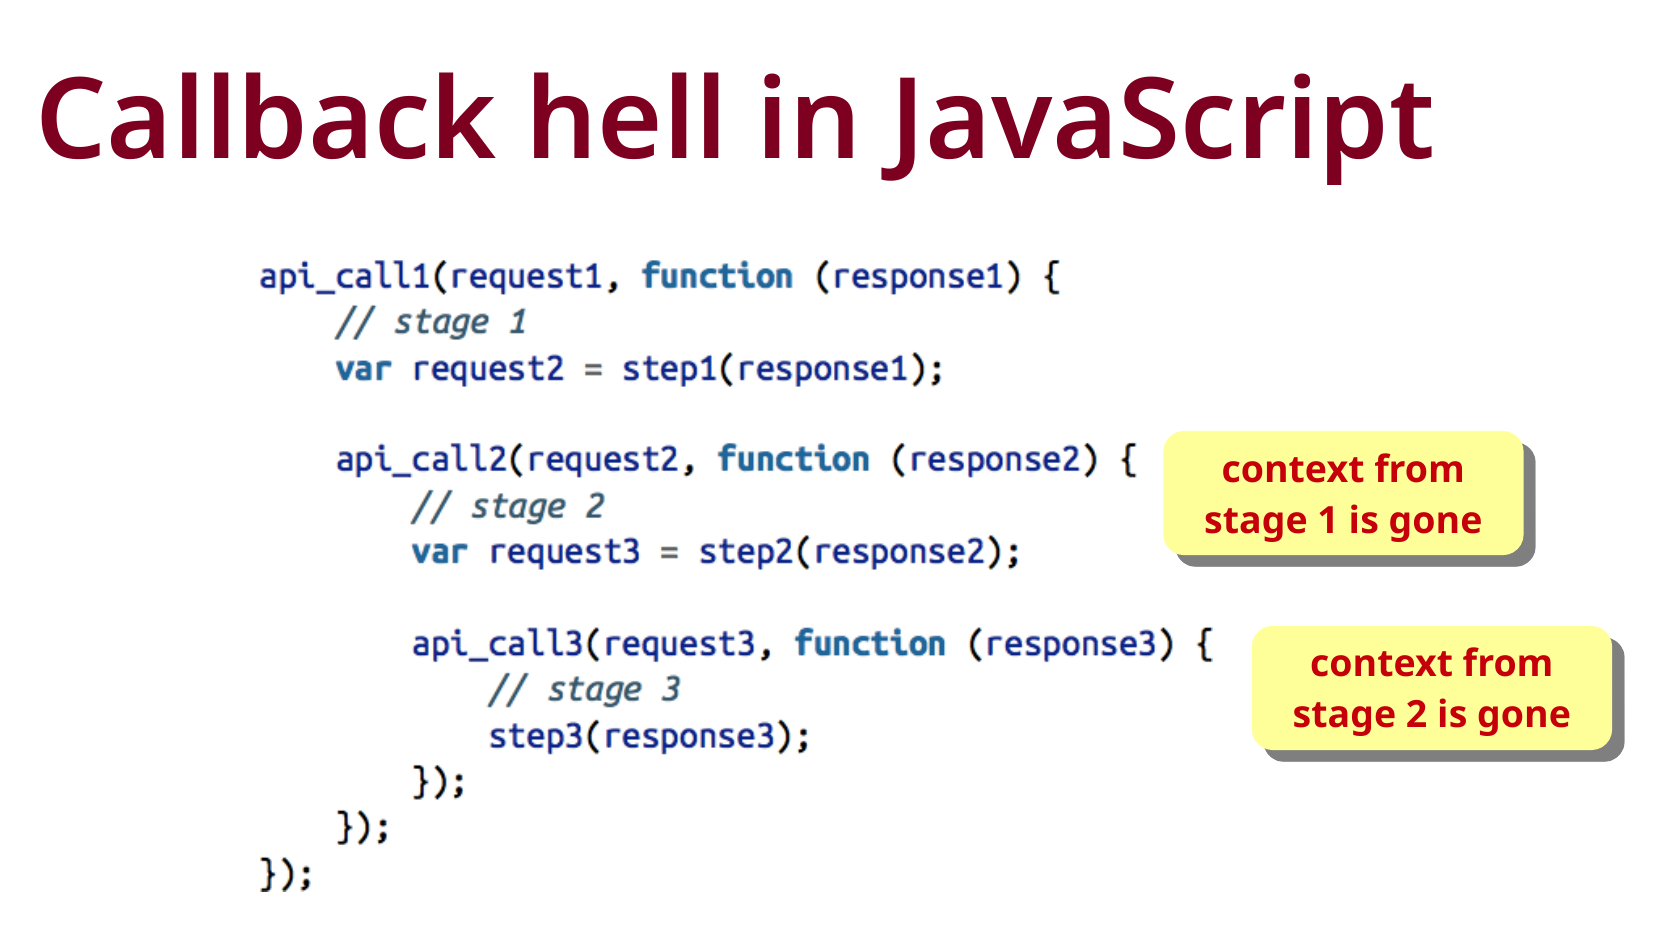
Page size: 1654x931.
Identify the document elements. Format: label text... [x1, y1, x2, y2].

text_box context from stage 2 is gone [1251, 625, 1613, 751]
title Callback hell in JavaScript [35, 37, 1571, 193]
picture [259, 259, 1213, 892]
text_box context from stage 1 is gone [1163, 430, 1524, 556]
